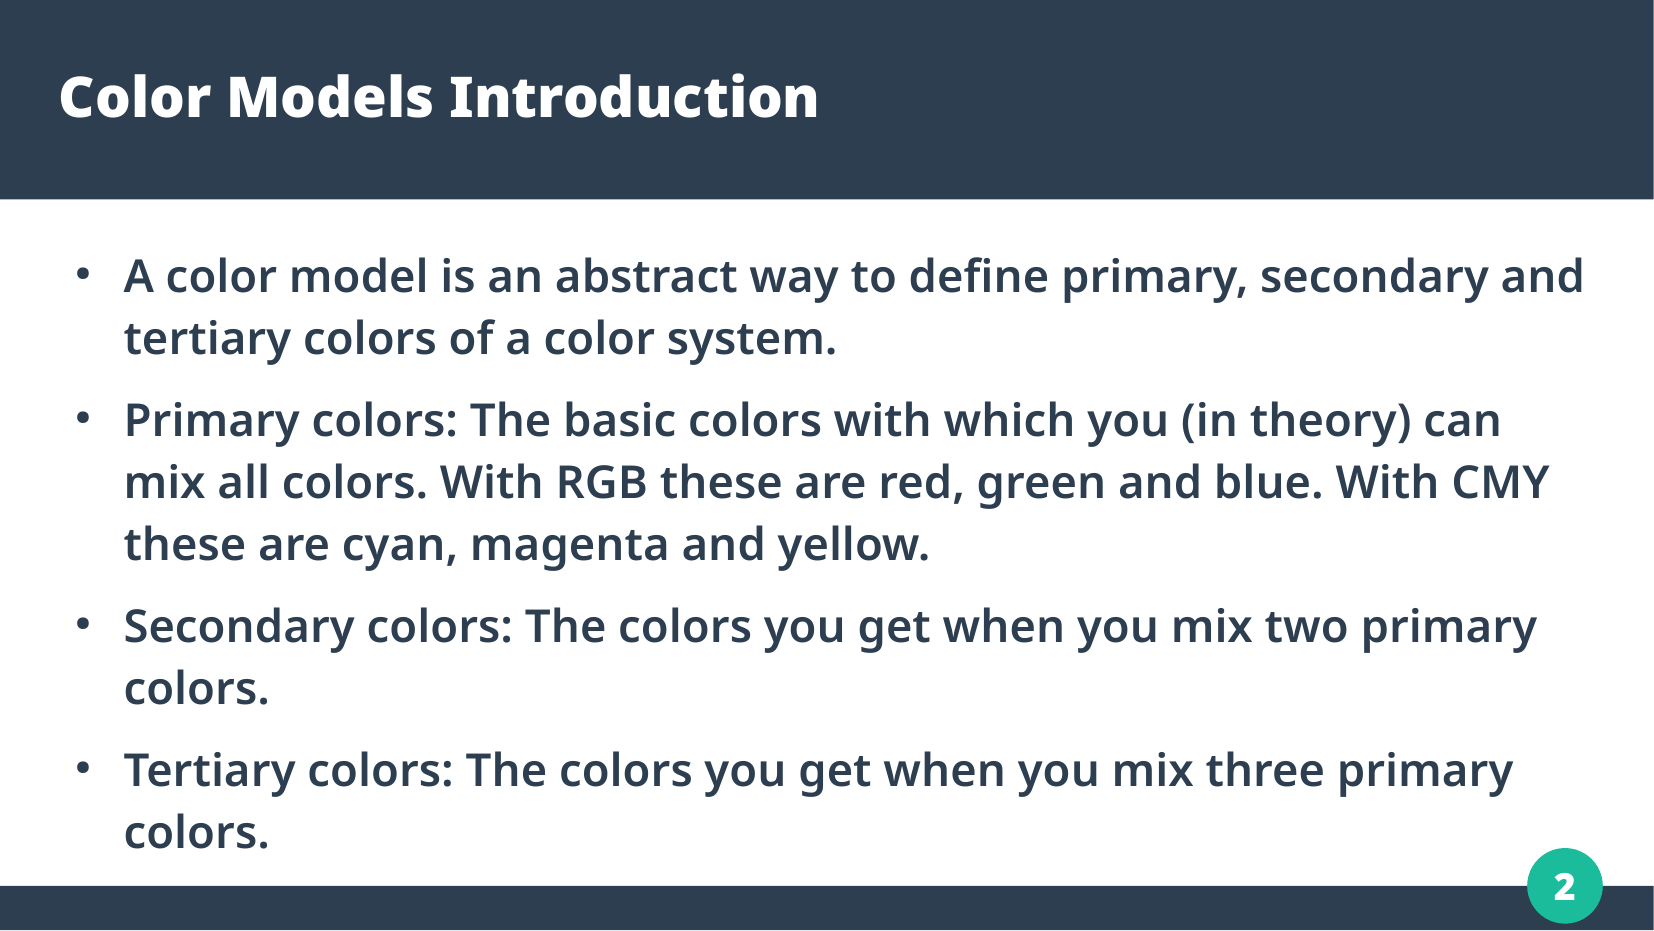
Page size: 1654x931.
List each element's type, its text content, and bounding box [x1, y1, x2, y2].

title Color Models Introduction [59, 37, 1595, 156]
list A color model is an abstract way to define primary, secondary and tertiary colors of a color system. Primary colors: The basic colors with which you (in theory) can mix all colors. With RGB these are red, green and blue. With CMY these are cyan, magenta and yellow. Secondary colors: The colors you get when you mix two primary colors. Tertiary colors: The colors you get when you mix three primary colors. [59, 243, 1595, 864]
